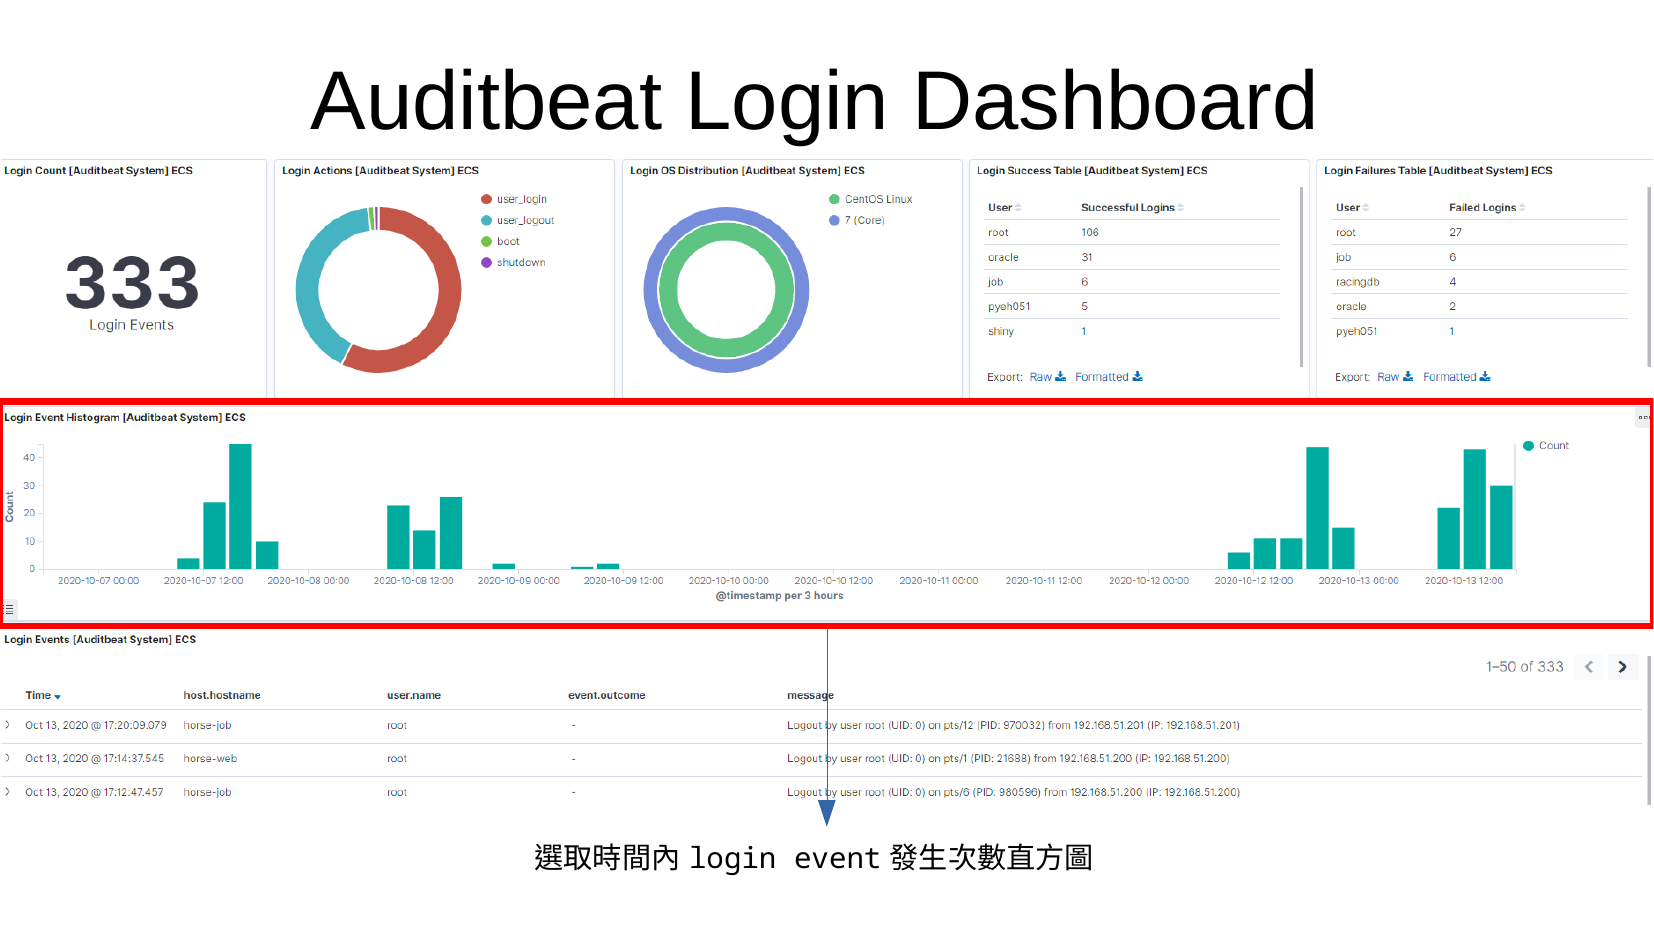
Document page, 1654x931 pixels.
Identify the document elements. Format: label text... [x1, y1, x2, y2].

text_box 選取時間內login event發生次數直方圖 [519, 826, 1134, 877]
picture [3, 405, 1650, 623]
picture [1, 159, 1654, 398]
text_box Auditbeat Login Dashboard [47, 47, 1607, 159]
picture [828, 629, 1654, 805]
picture [1, 629, 827, 805]
